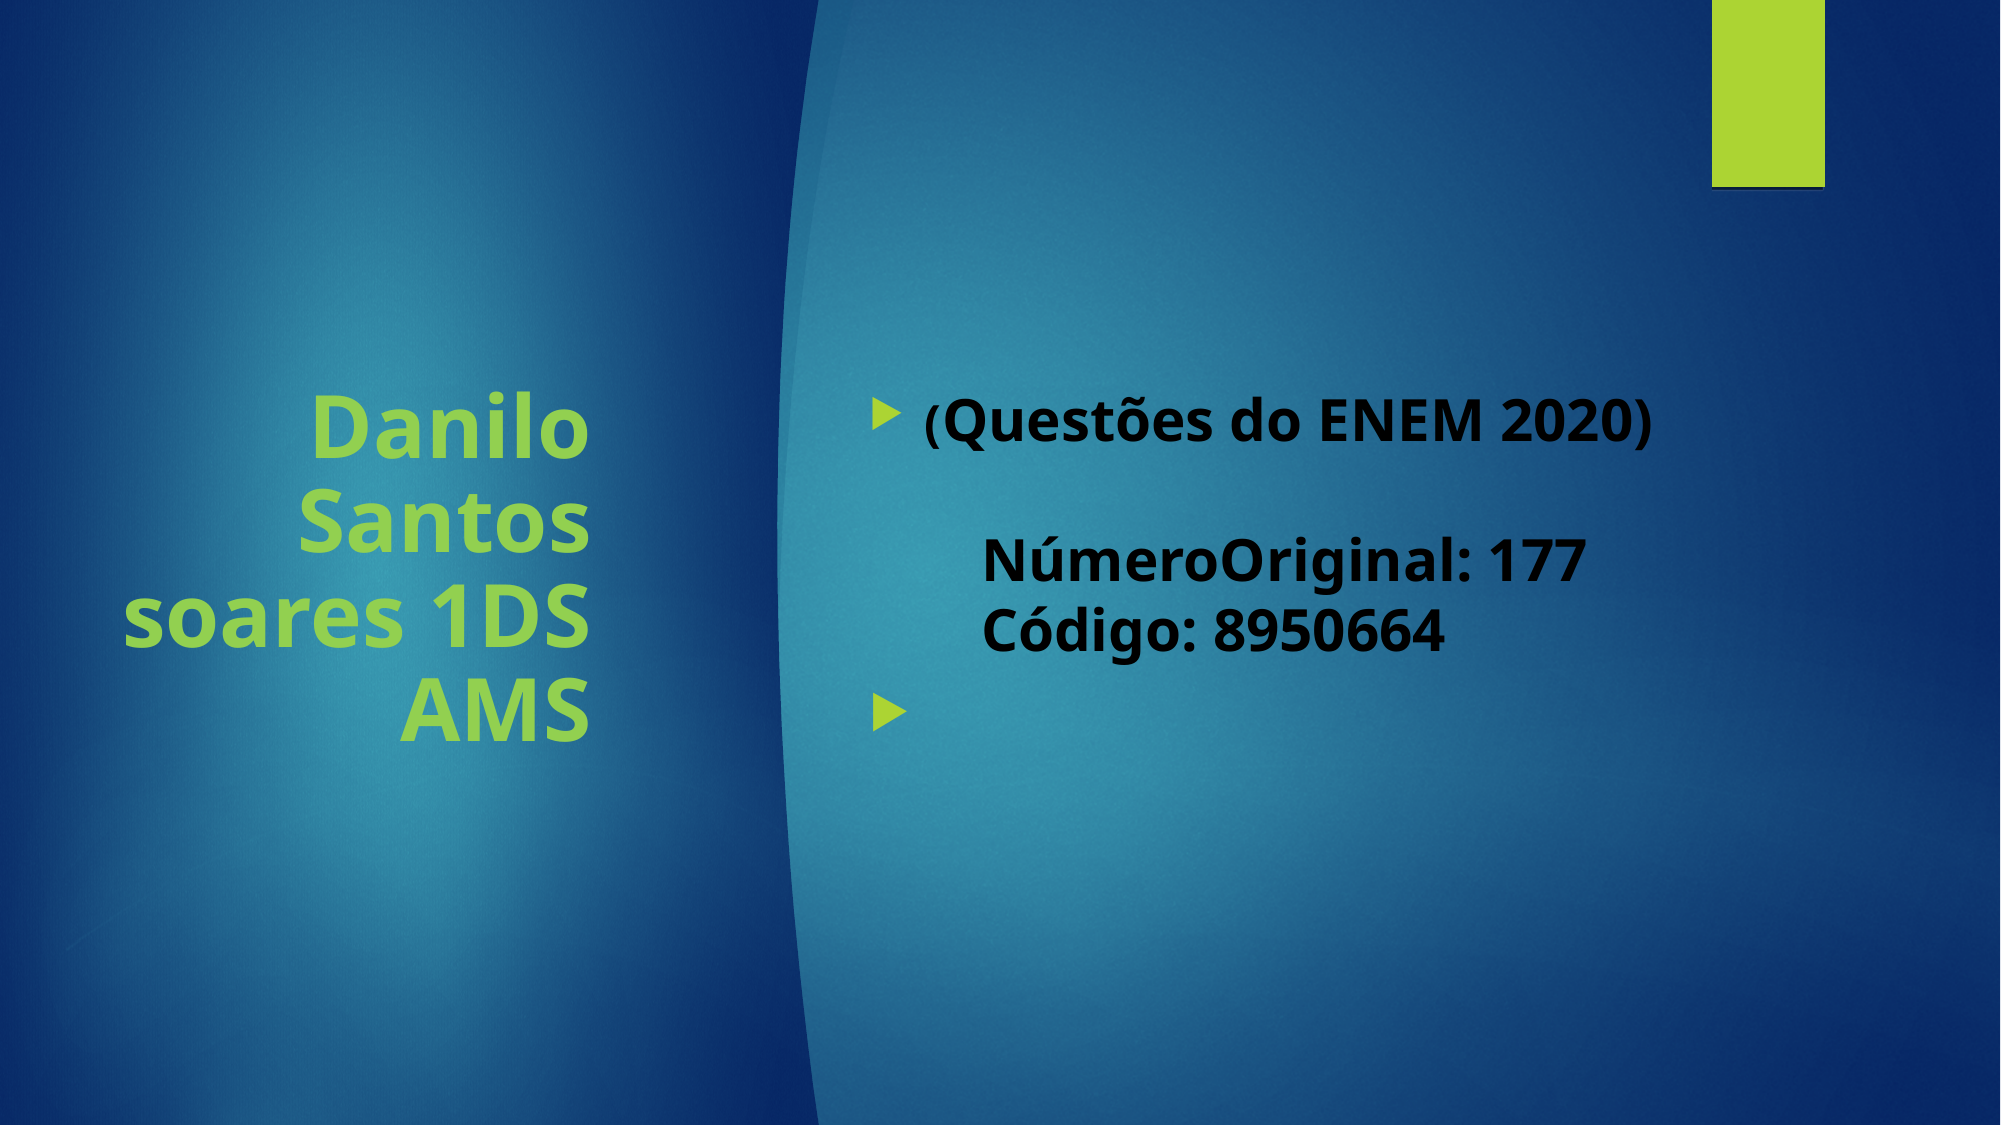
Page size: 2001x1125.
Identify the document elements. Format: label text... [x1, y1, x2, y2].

title Danilo Santos soares 1DS AMS [107, 270, 686, 1004]
text_box [0, 0, 2000, 1125]
list (Questões do ENEM 2020) NúmeroOriginal: 177 Código: 8950664 [853, 376, 1825, 895]
